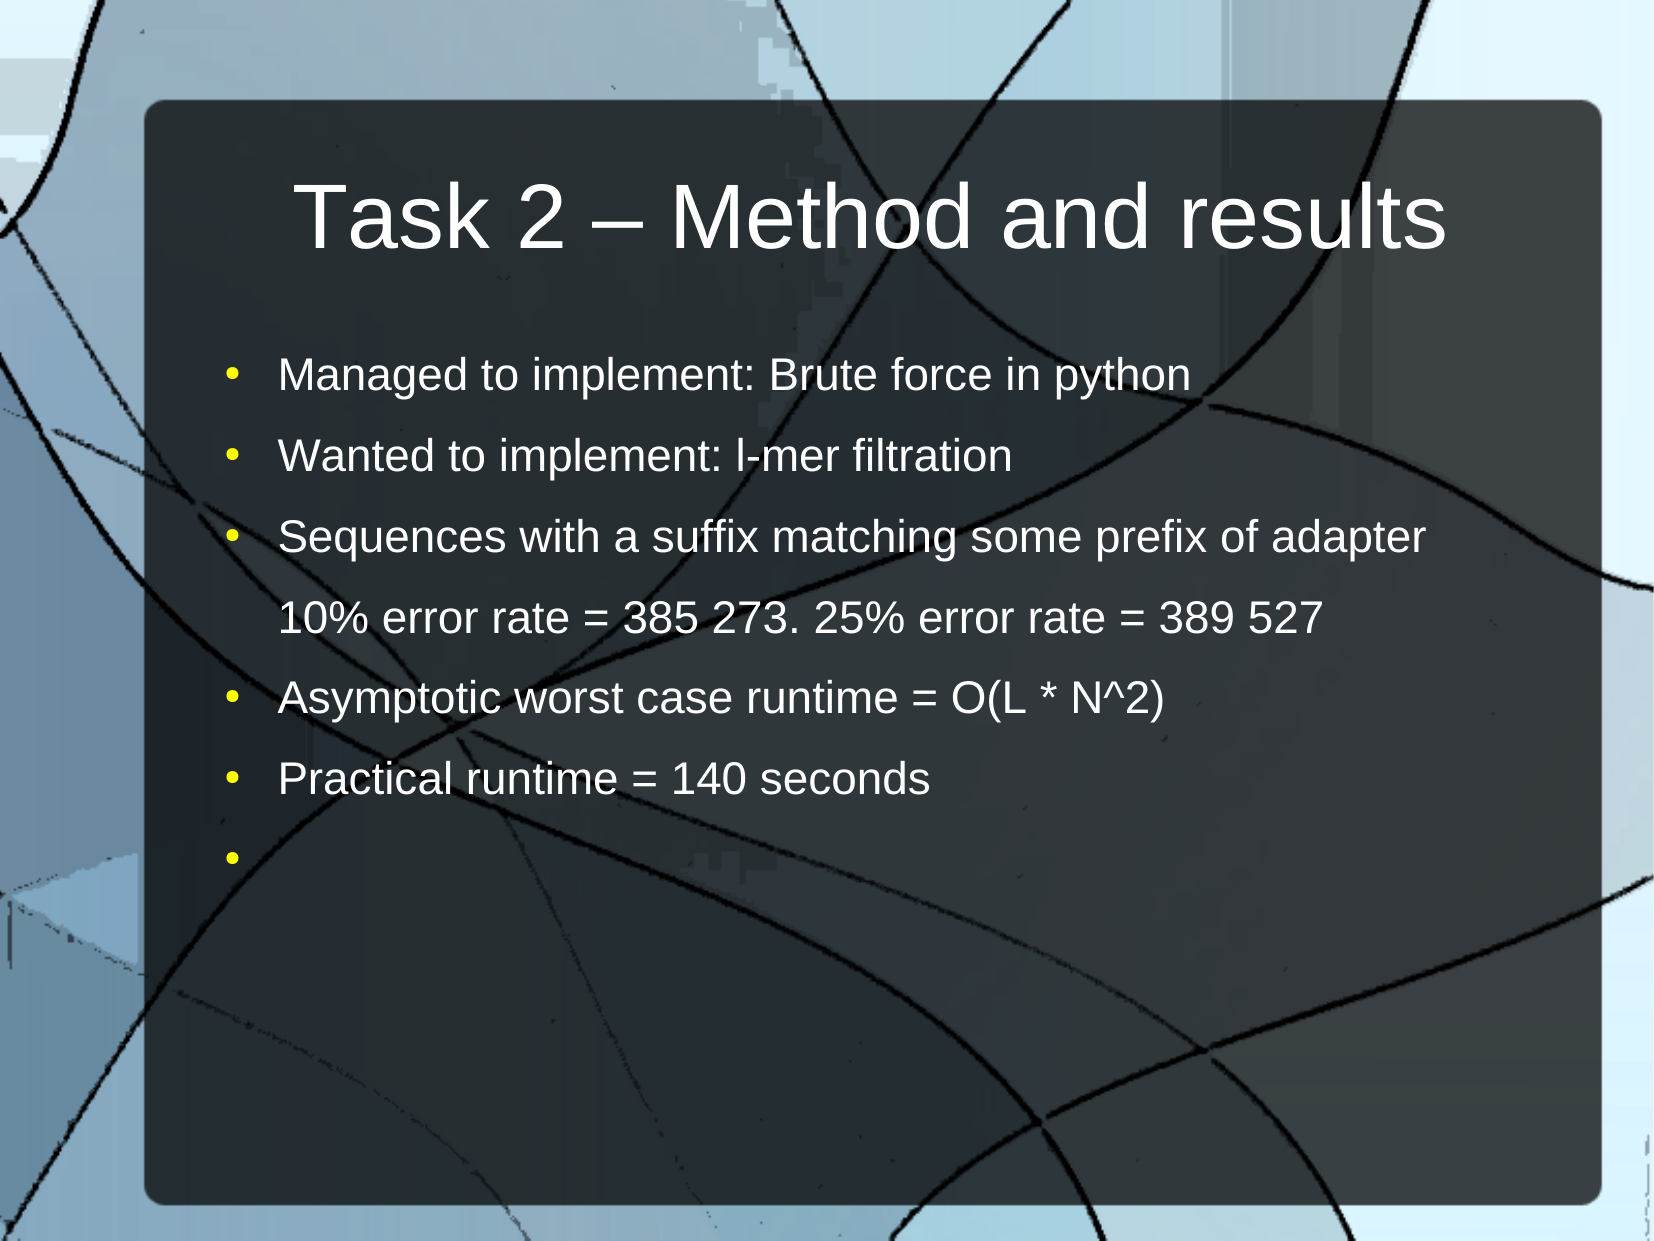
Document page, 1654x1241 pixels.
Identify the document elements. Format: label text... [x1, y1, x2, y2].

title Task 2 – Method and results [159, 108, 1583, 325]
list Managed to implement: Brute force in python Wanted to implement: l-mer filtration Sequences with a suffix matching some prefix of adapter 10% error rate = 385 273. 25% error rate = 389 527 Asymptotic worst case runtime = O(L * N^2) Practical runtime = 140 seconds [206, 349, 1571, 1069]
picture [0, 0, 1654, 1241]
